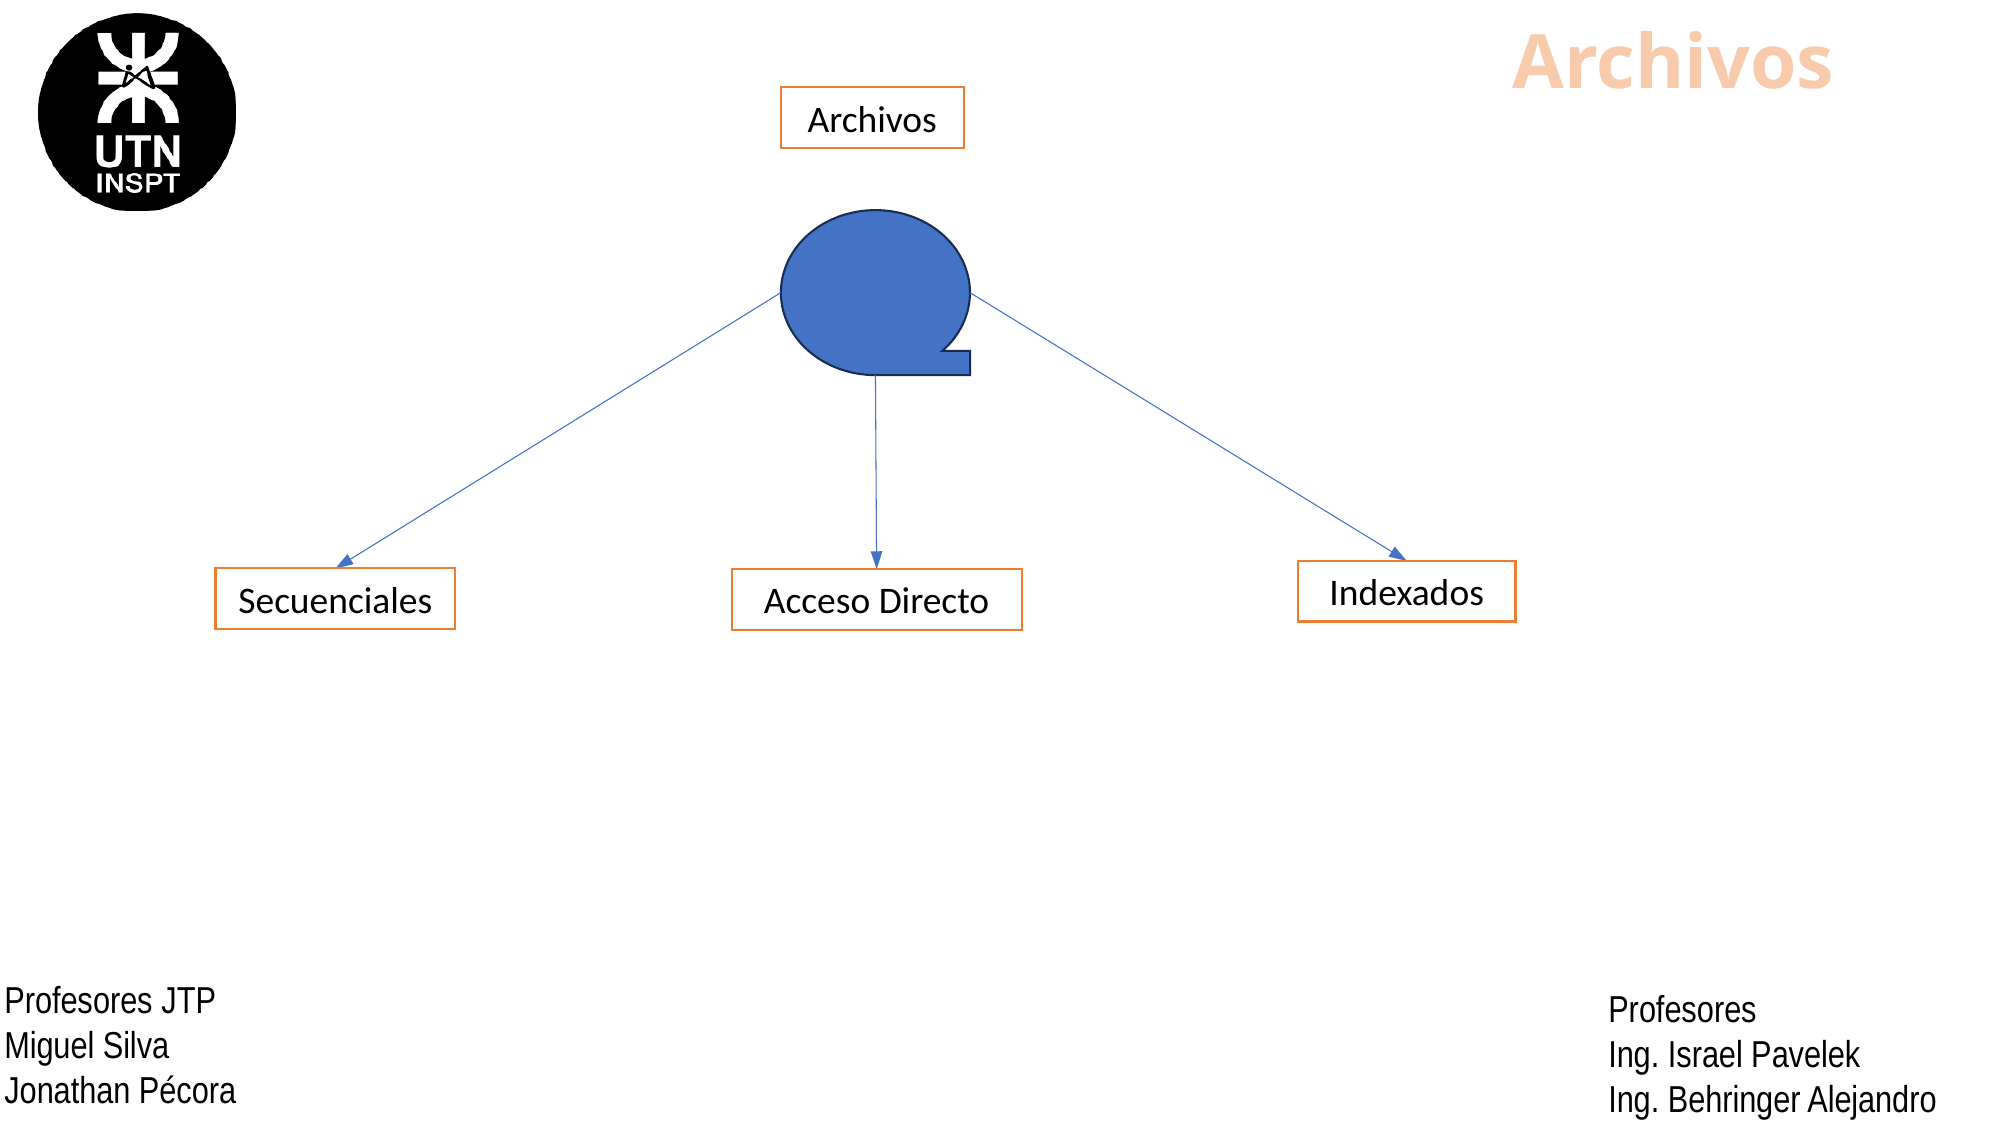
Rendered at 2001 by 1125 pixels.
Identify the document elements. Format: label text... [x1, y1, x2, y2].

text_box Profesores Ing. Israel Pavelek Ing. Behringer Alejandro [1593, 977, 2000, 1125]
text_box Archivos [780, 87, 964, 149]
text_box Secuenciales [215, 568, 456, 630]
picture [38, 13, 236, 211]
text_box Archivos [1385, 0, 1962, 112]
text_box [780, 210, 971, 376]
text_box Acceso Directo [731, 568, 1022, 630]
text_box Indexados [1297, 560, 1516, 622]
text_box Profesores JTP Miguel Silva Jonathan Pécora [0, 968, 414, 1120]
